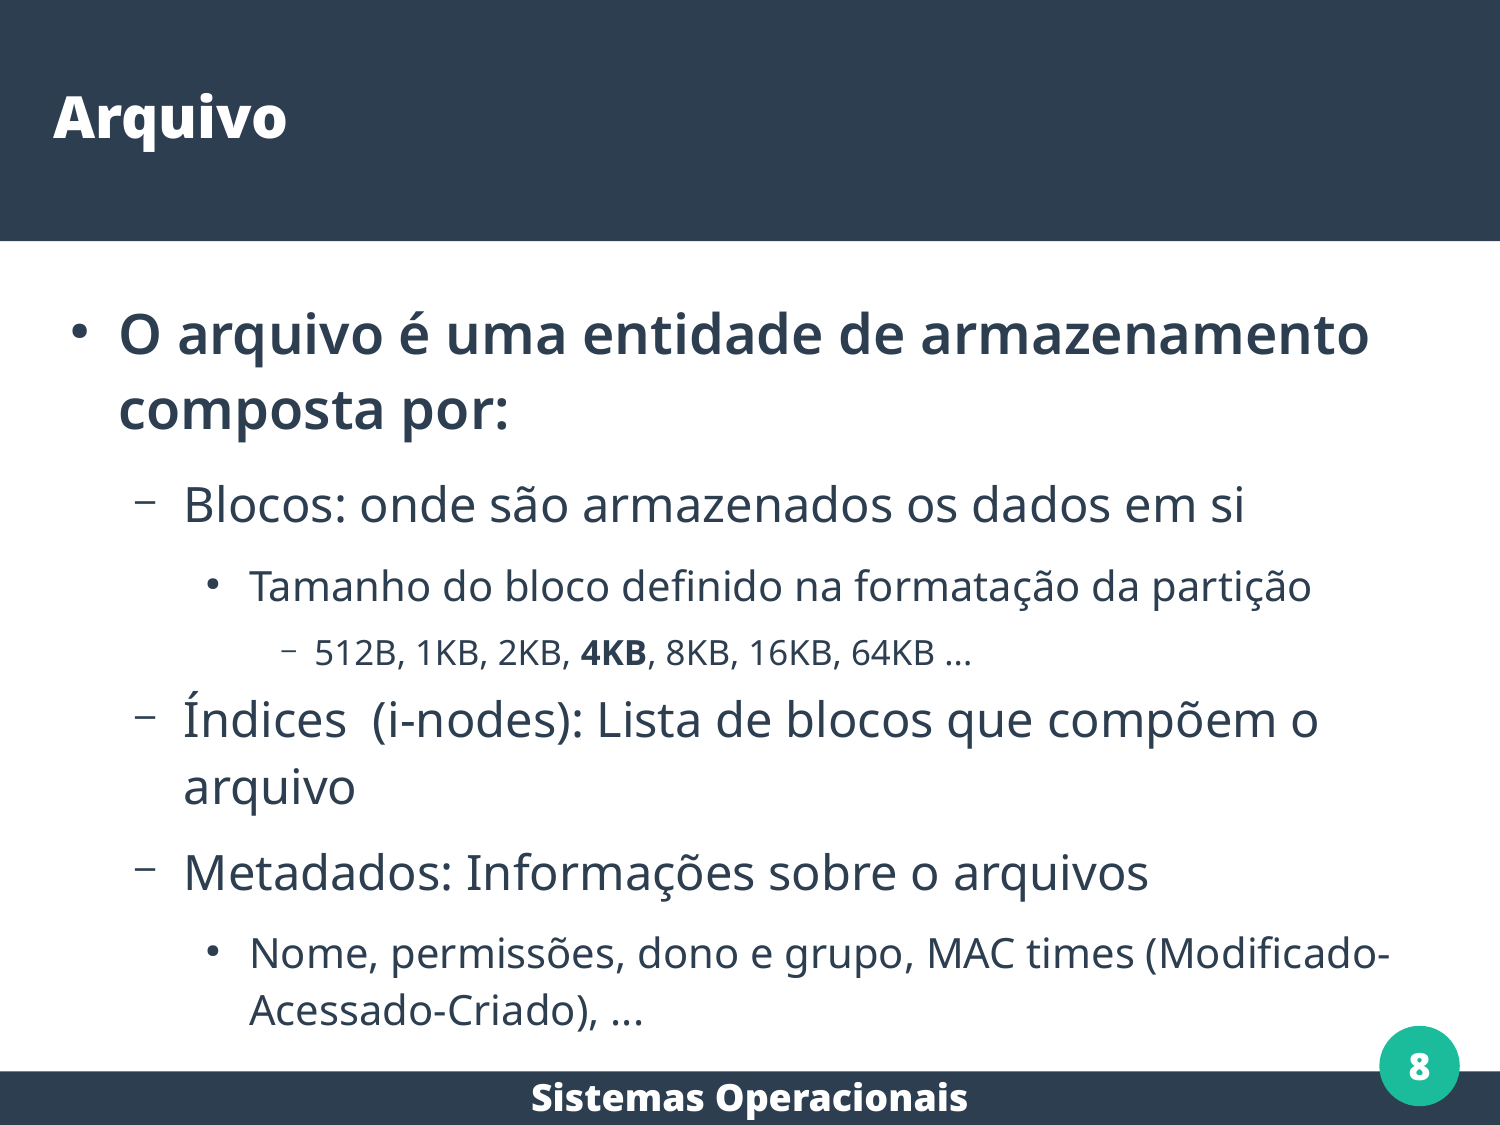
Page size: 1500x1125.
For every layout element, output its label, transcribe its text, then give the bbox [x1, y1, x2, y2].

list O arquivo é uma entidade de armazenamento composta por: Blocos: onde são armazenados os dados em si Tamanho do bloco definido na formatação da partição 512B, 1KB, 2KB, 4KB, 8KB, 16KB, 64KB ... Índices (i-nodes): Lista de blocos que compõem o arquivo Metadados: Informações sobre o arquivos Nome, permissões, dono e grupo, MAC times (Modificado-Acessado-Criado), ... [53, 294, 1447, 1045]
title Arquivo [53, 44, 1447, 188]
